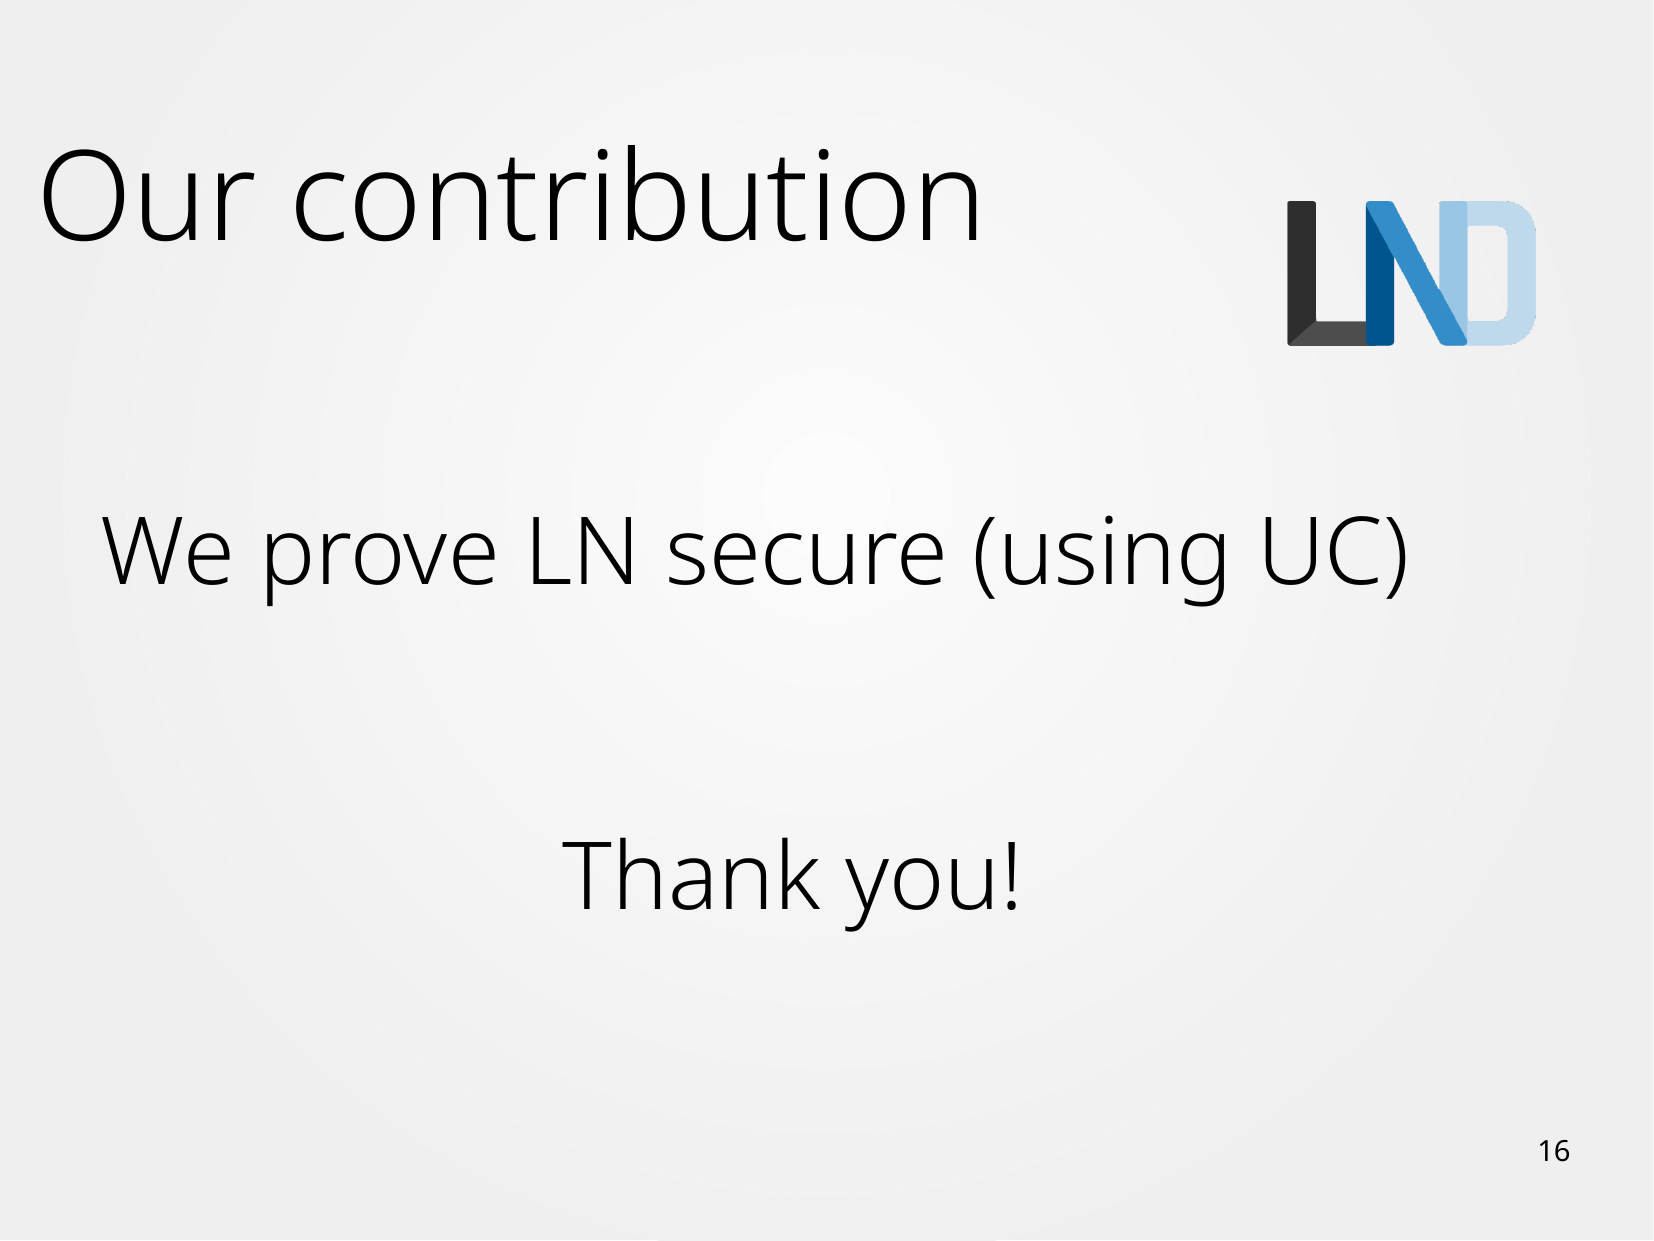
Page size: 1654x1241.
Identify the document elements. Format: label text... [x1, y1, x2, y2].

picture [1210, 121, 1595, 414]
title Our contribution [36, 106, 1093, 237]
title Thank you! [562, 809, 1091, 918]
title We prove LN secure (using UC) [100, 484, 1553, 591]
